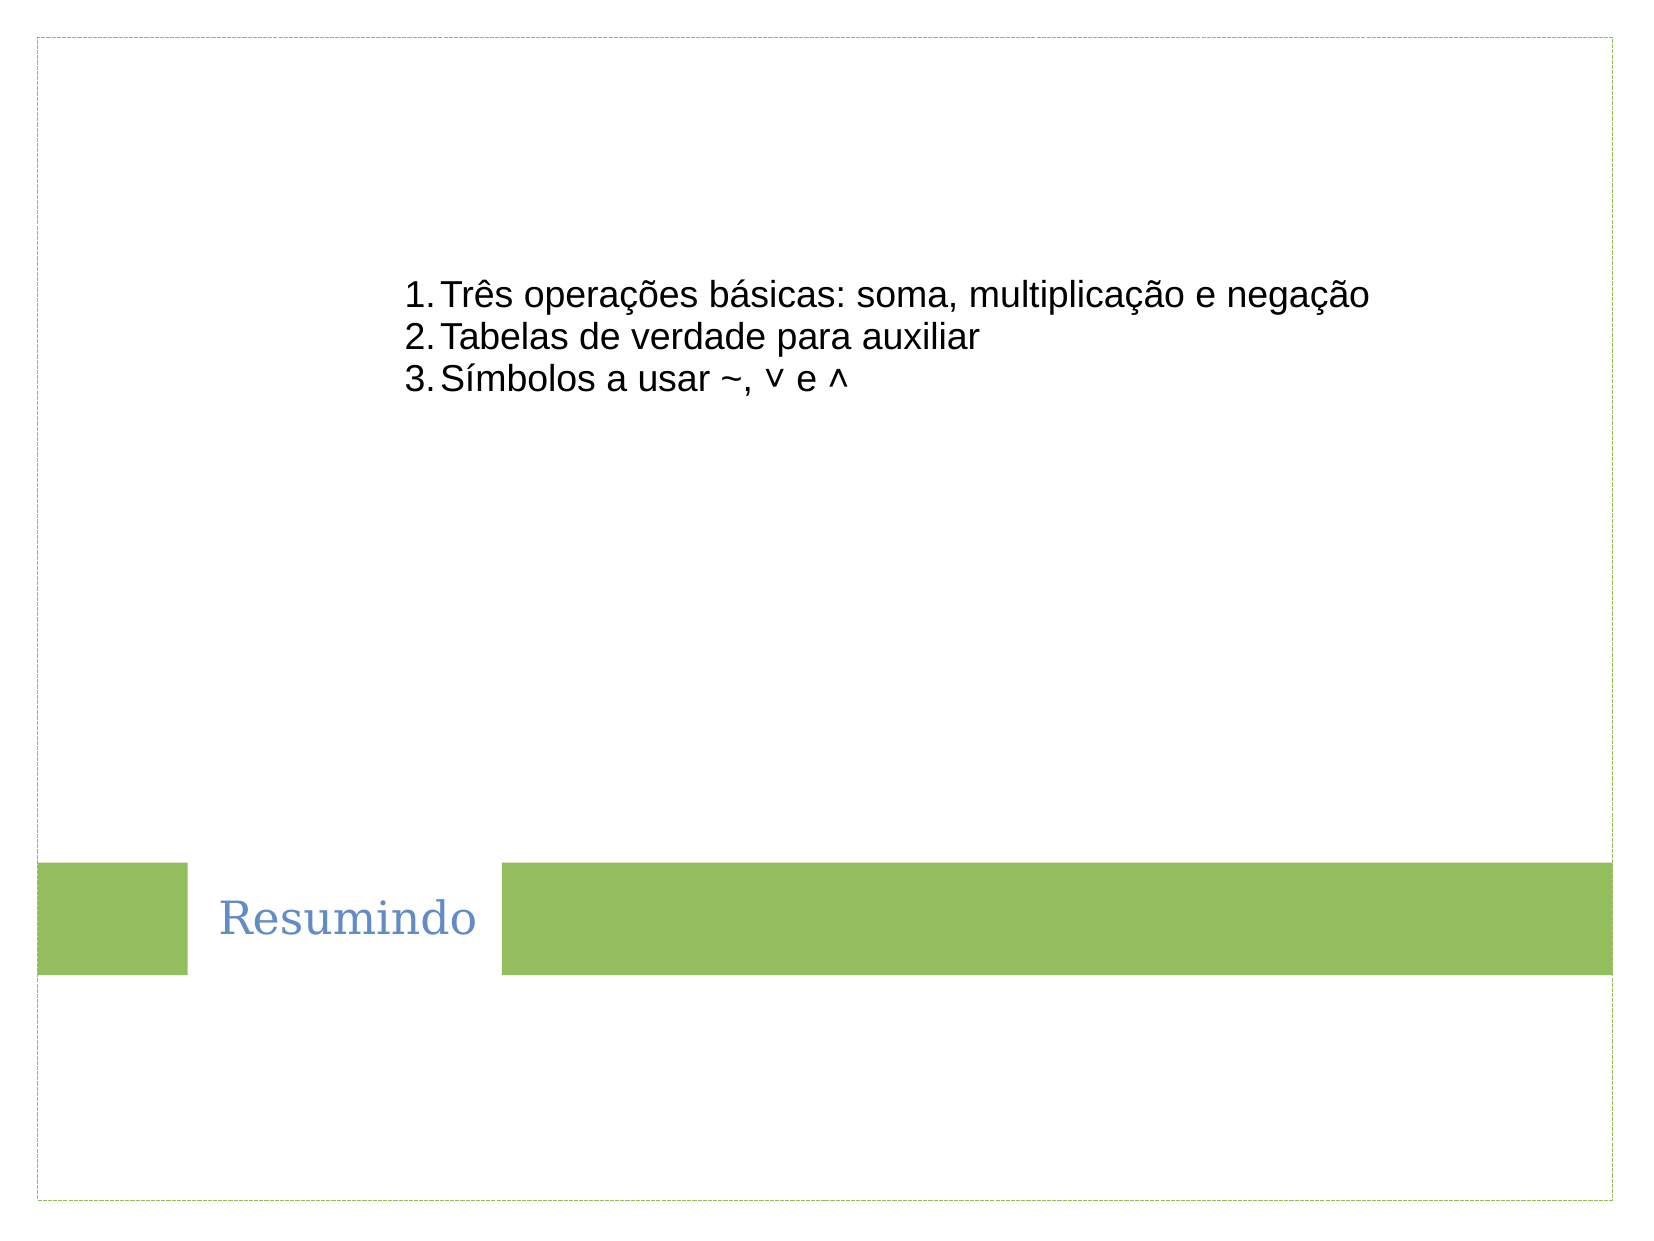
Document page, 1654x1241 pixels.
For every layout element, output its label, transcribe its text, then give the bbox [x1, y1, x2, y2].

text_box Três operações básicas: soma, multiplicação e negação Tabelas de verdade para auxiliar Símbolos a usar ~, ˅ e ˄ [354, 265, 1388, 407]
text_box [37, 862, 188, 976]
text_box Resumindo [203, 884, 493, 953]
text_box [501, 862, 1613, 976]
